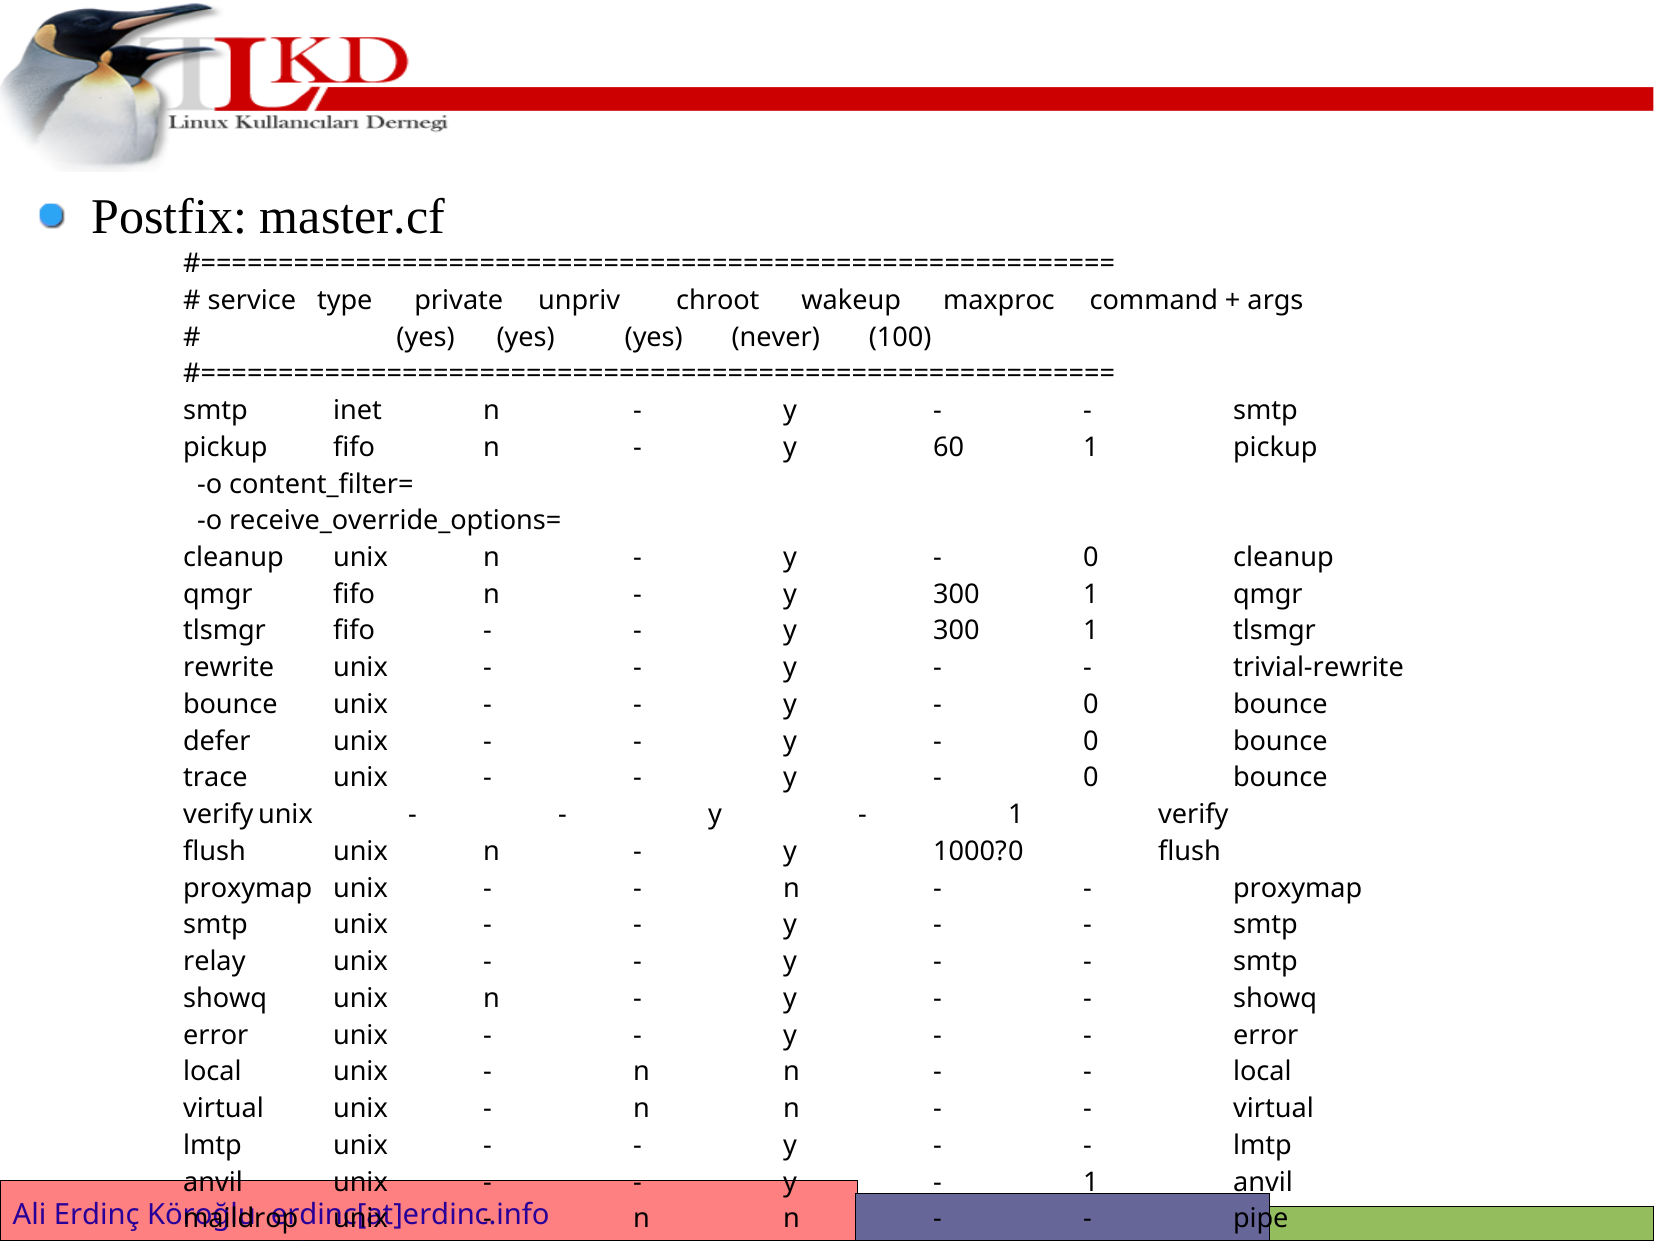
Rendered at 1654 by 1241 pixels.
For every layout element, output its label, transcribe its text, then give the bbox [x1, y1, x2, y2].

text_box Ali Erdinç Köroğlu erdinc[at]erdinc.info http://www.erdinc.info [12, 1192, 852, 1233]
text_box #=========================================================== # service type private unpriv chroot wakeup maxproc command + args # (yes) (yes) (yes) (never) (100) #=========================================================== smtp inet n - y - - smtp pickup fifo n - y 60 1 pickup -o content_filter= -o receive_override_options= cleanup unix n - y - 0 cleanup qmgr fifo n - y 300 1 qmgr tlsmgr fifo - - y 300 1 tlsmgr rewrite unix - - y - - trivial-rewrite bounce unix - - y - 0 bounce defer unix - - y - 0 bounce trace unix - - y - 0 bounce verify unix - - y - 1 verify flush unix n - y 1000? 0 flush proxymap unix - - n - - proxymap smtp unix - - y - - smtp relay unix - - y - - smtp showq unix n - y - - showq error unix - - y - - error local unix - n n - - local virtual unix - n n - - virtual lmtp unix - - y - - lmtp anvil unix - - y - 1 anvil maildrop unix - n n - - pipe flags=DRhu user=nobody argv=/usr/bin/maildrop -d ${recipient} [183, 243, 1524, 1207]
picture [0, 0, 1654, 172]
text_box Postfix: master.cf [38, 188, 446, 250]
text_box [0, 1180, 1654, 1241]
